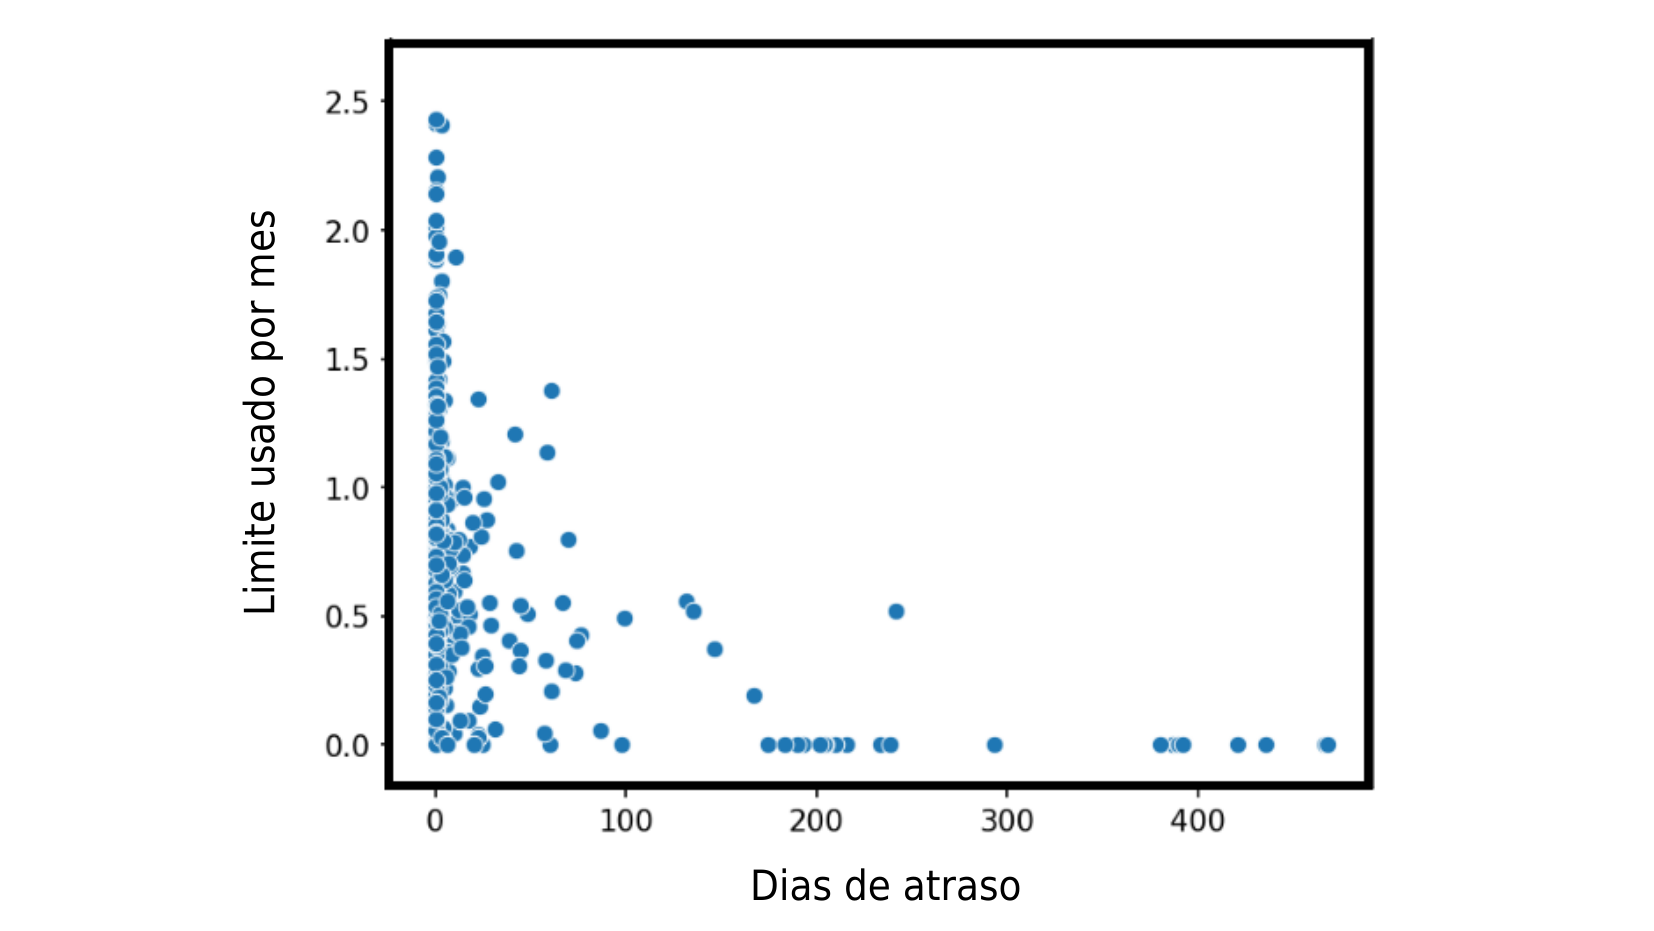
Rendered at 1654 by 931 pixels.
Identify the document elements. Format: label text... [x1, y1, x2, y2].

title Dias de atraso [531, 857, 1241, 916]
picture [318, 29, 1382, 857]
title Limite usado por mes [230, 59, 290, 768]
